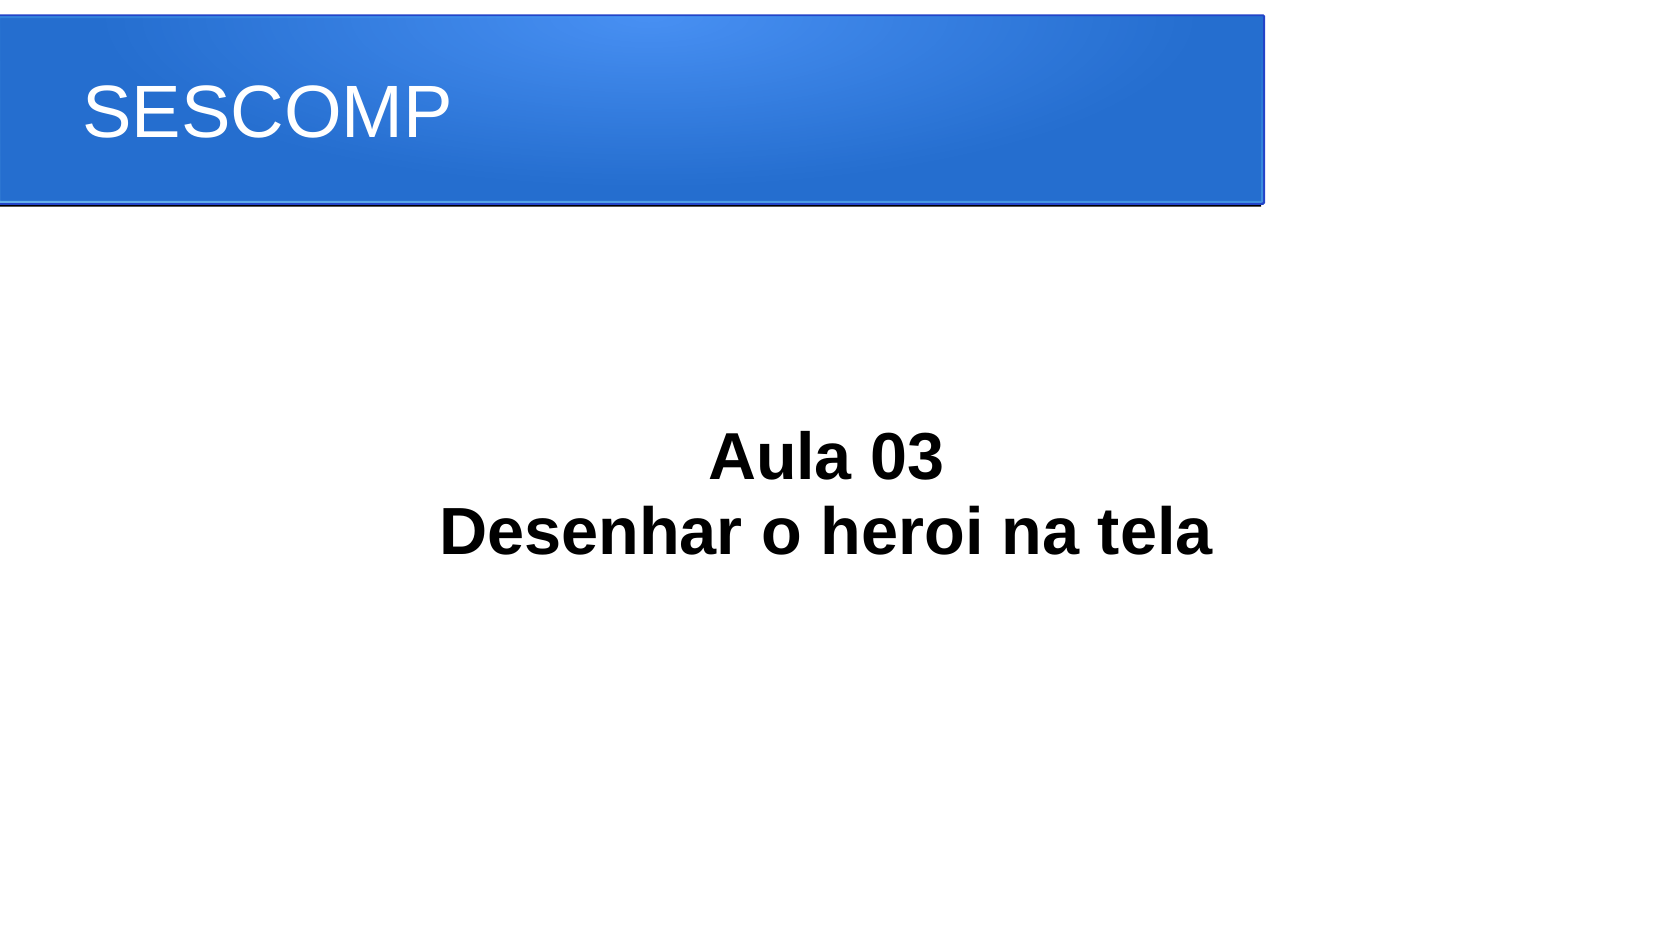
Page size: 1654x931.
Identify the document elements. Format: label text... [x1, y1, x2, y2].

title SESCOMP [82, 35, 1234, 189]
subtitle Aula 03 Desenhar o heroi na tela [82, 224, 1571, 764]
